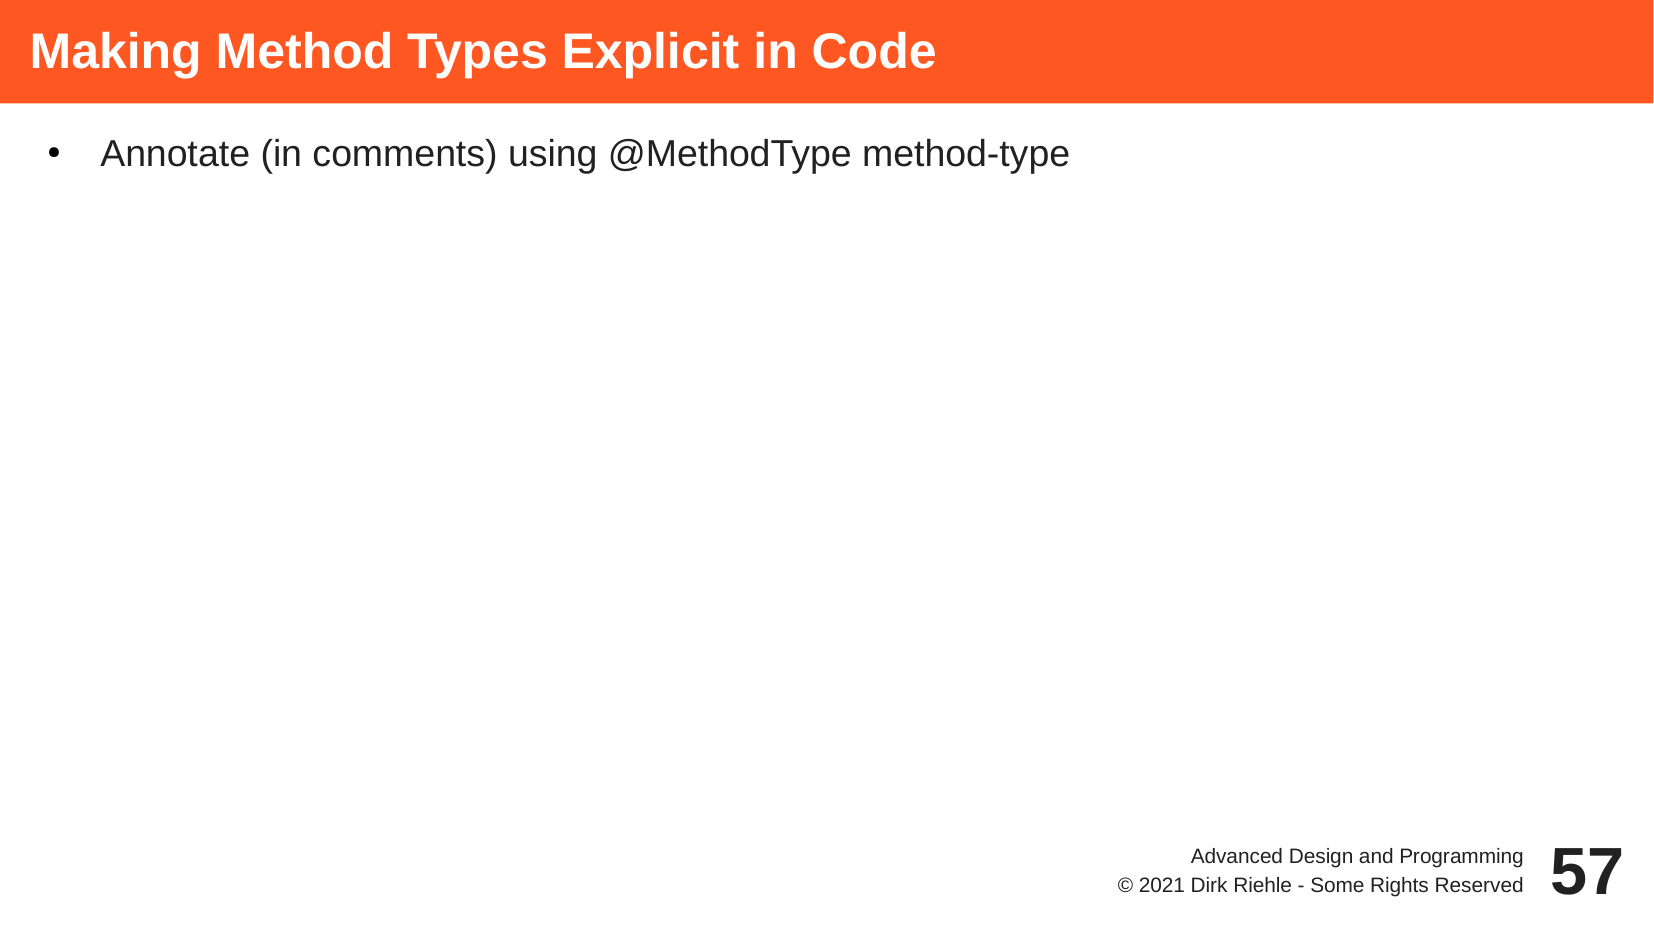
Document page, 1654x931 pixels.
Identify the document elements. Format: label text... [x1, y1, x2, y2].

title Making Method Types Explicit in Code [0, 0, 1654, 104]
list Annotate (in comments) using @MethodType method-type [29, 132, 1625, 813]
